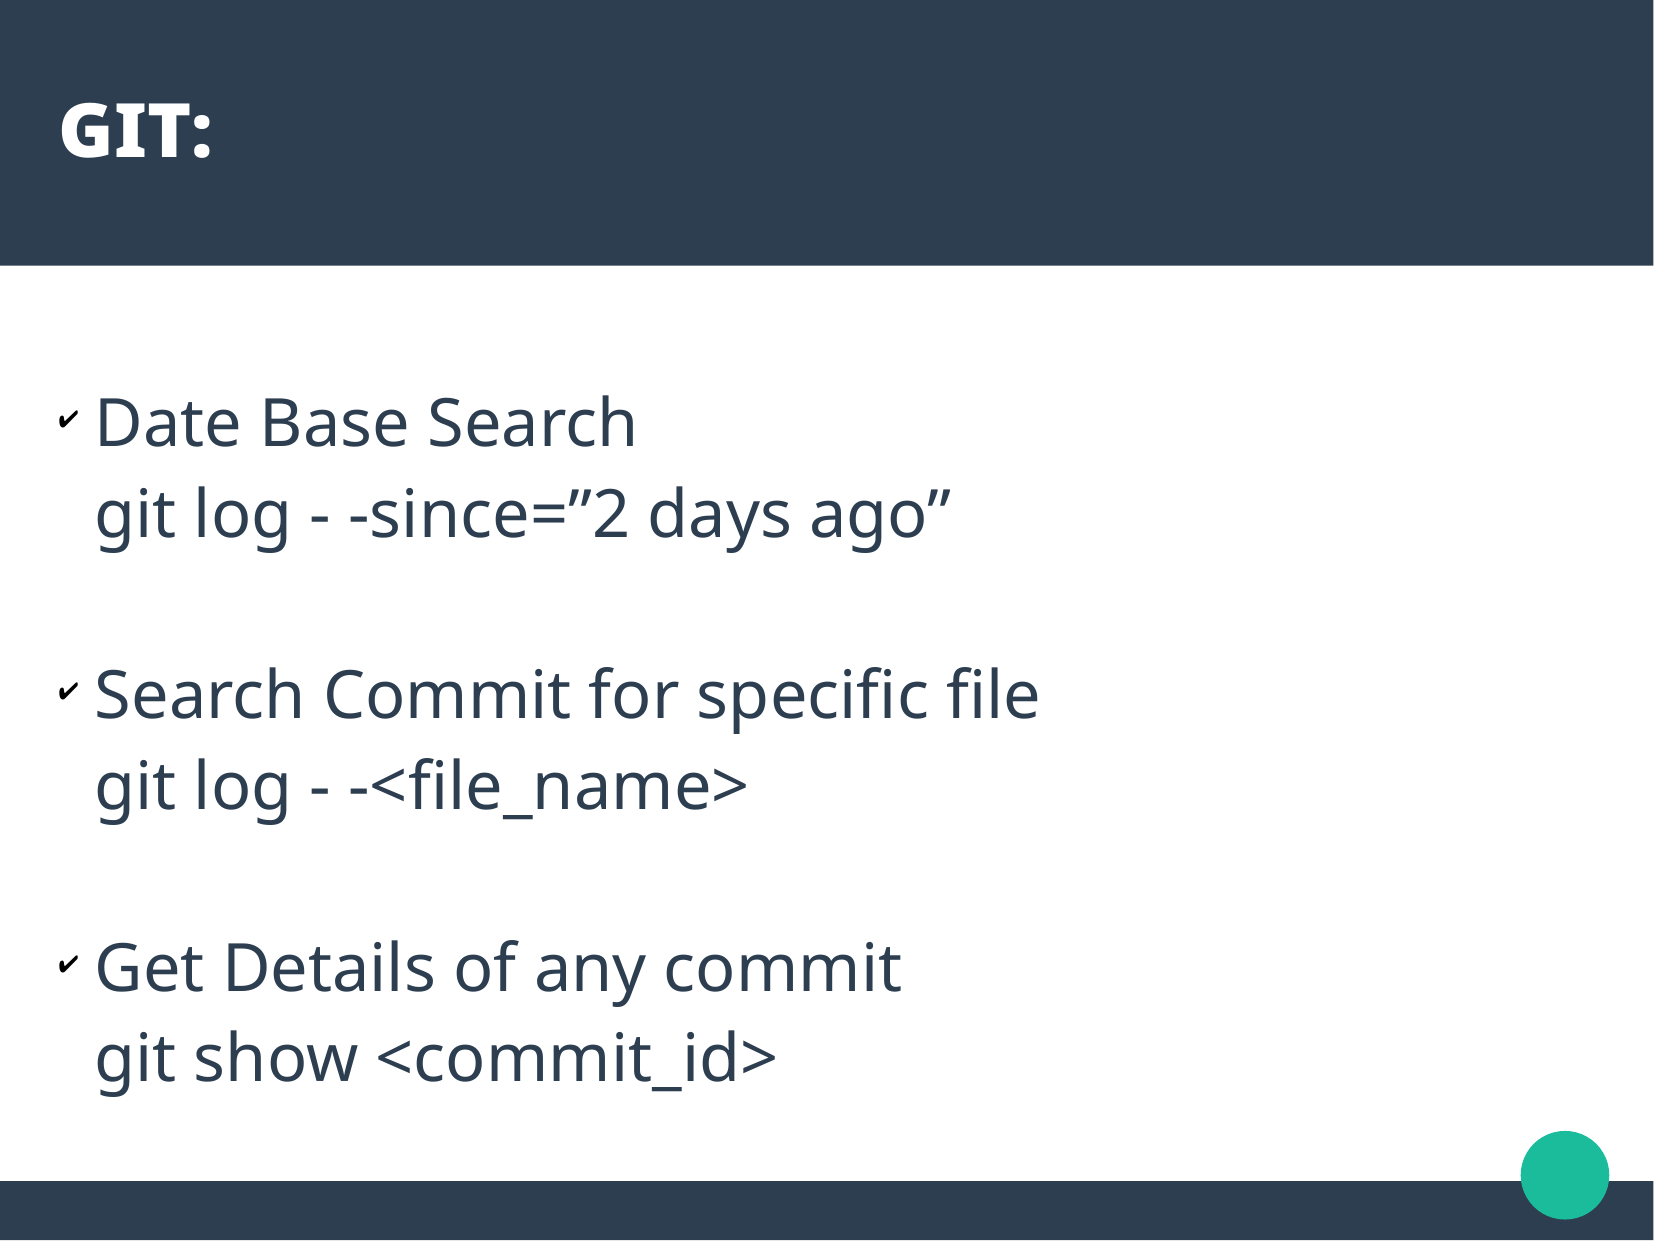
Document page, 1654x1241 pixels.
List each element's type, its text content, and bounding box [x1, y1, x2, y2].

title GIT: [59, 40, 1595, 216]
subtitle Date Base Search git log - -since=”2 days ago” Search Commit for specific file git log - -<file_name> Get Details of any commit git show <commit_id> [59, 271, 1595, 1205]
